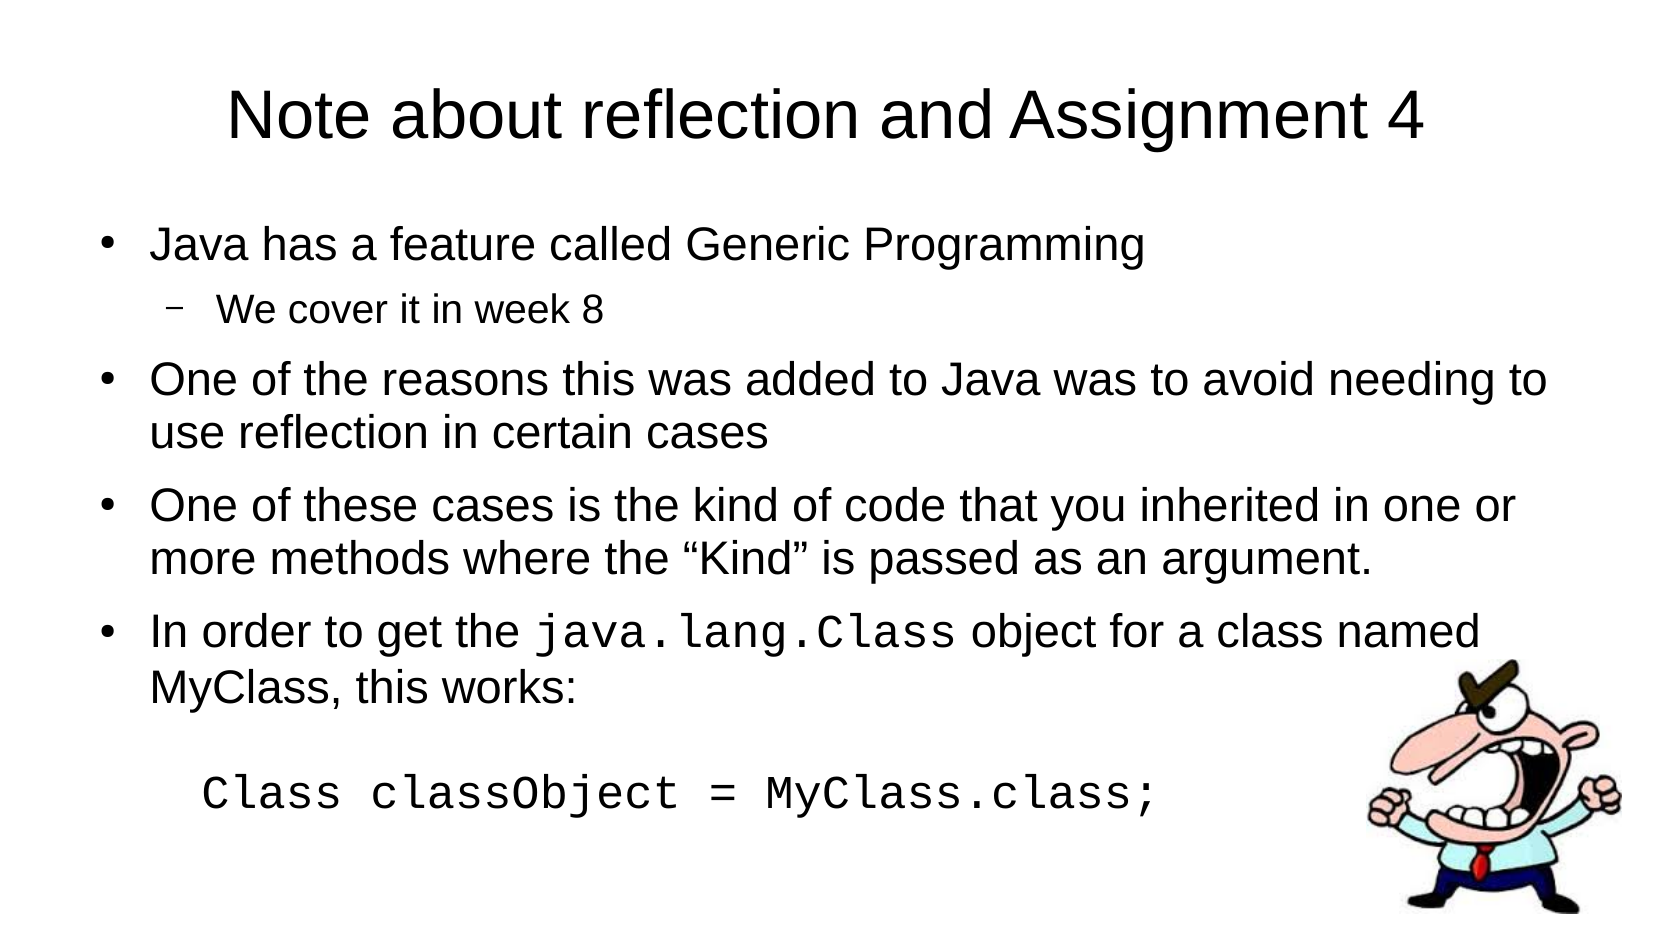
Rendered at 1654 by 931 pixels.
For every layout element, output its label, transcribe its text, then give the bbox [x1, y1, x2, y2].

picture [1366, 659, 1622, 914]
title Note about reflection and Assignment 4 [82, 37, 1571, 193]
list Java has a feature called Generic Programming We cover it in week 8 One of the reasons this was added to Java was to avoid needing to use reflection in certain cases One of these cases is the kind of code that you inherited in one or more methods where the “Kind” is passed as an argument. In order to get the java.lang.Class object for a class named MyClass, this works: Class classObject = MyClass.class; [82, 217, 1571, 826]
